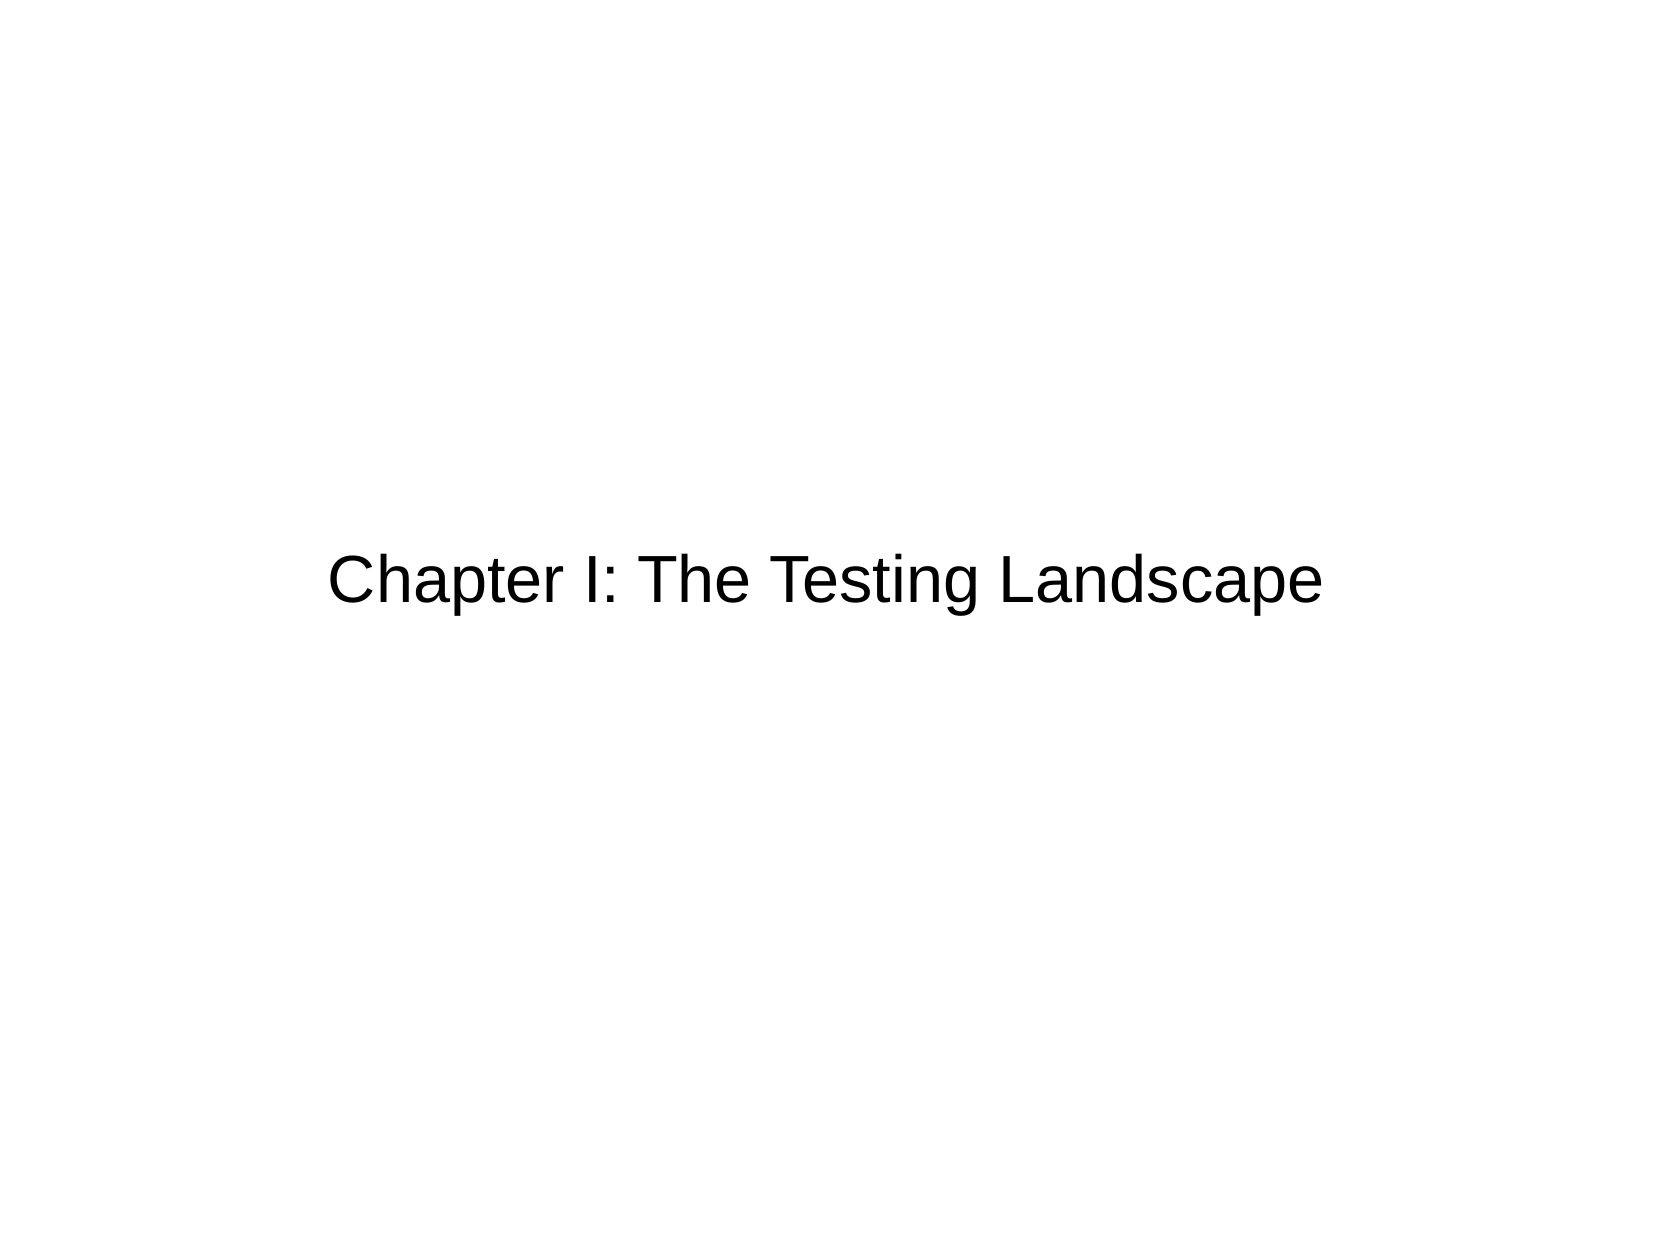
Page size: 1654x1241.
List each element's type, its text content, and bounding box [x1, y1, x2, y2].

subtitle Chapter I: The Testing Landscape [82, 49, 1571, 1109]
